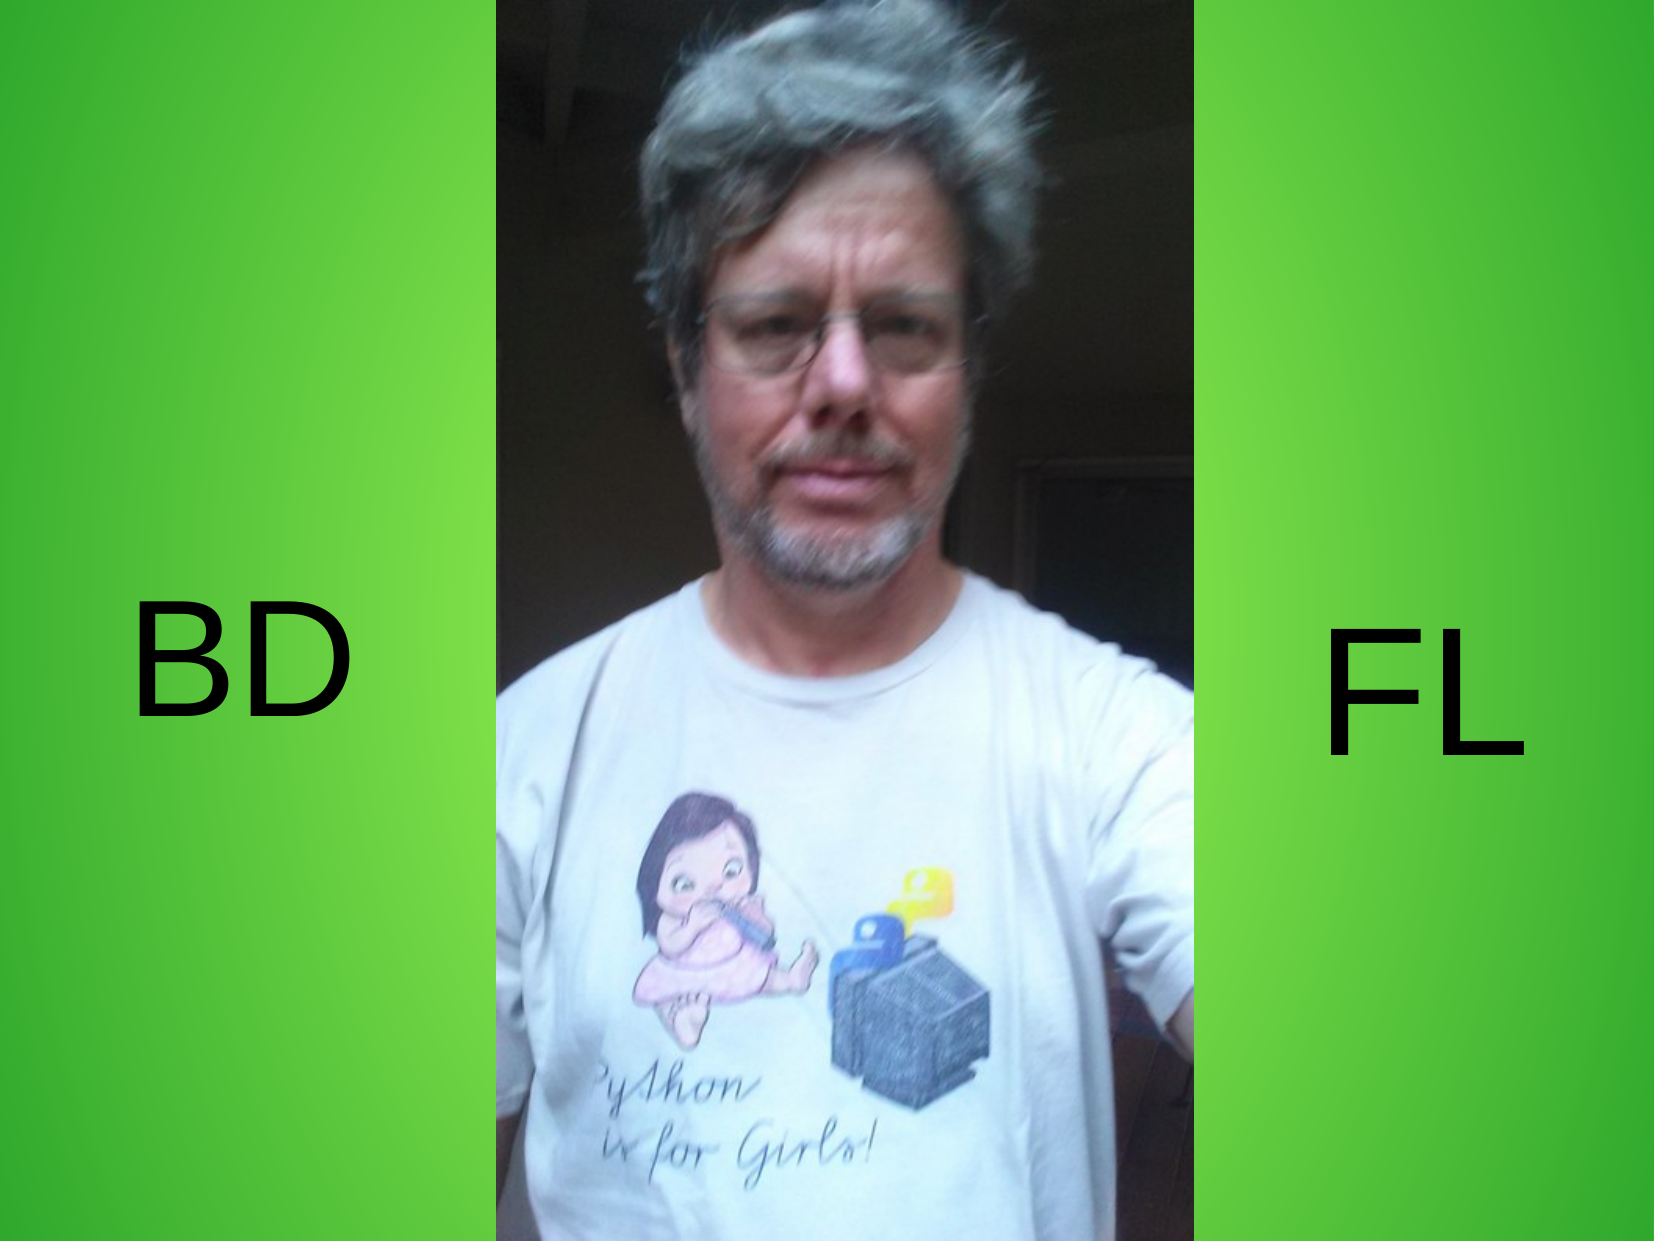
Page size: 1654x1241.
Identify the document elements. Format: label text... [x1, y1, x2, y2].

picture [496, 0, 1194, 1241]
subtitle BD [82, 299, 402, 1019]
text_box FL [1263, 331, 1583, 1052]
